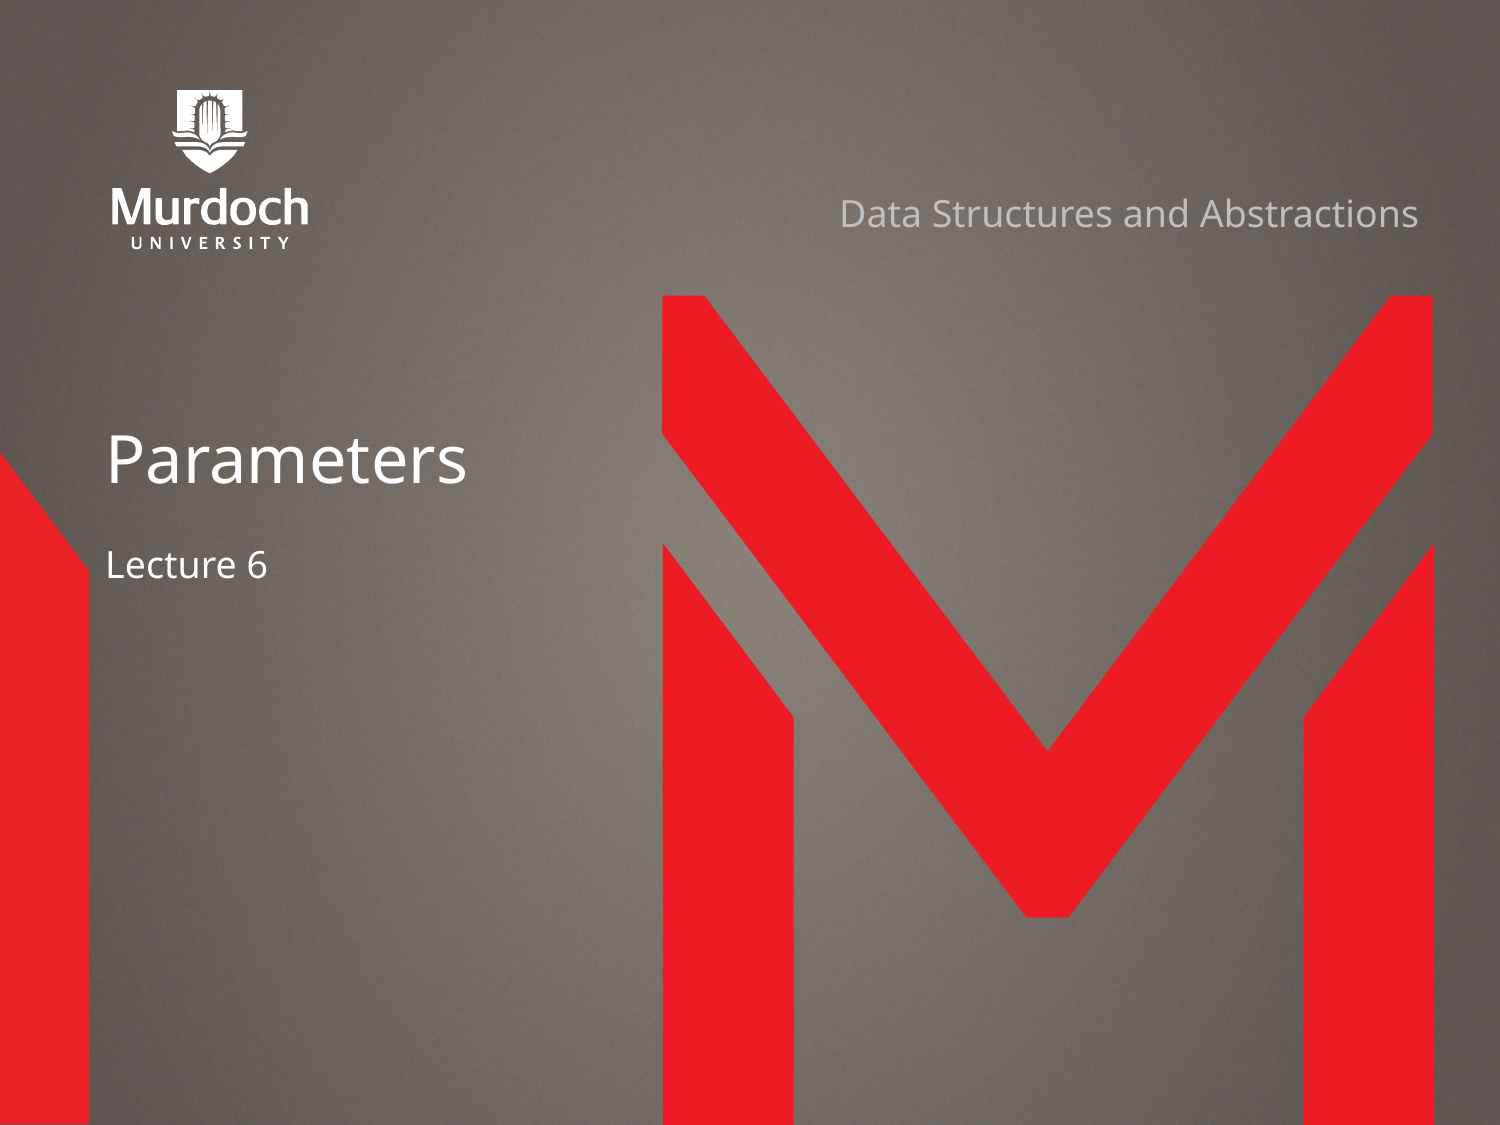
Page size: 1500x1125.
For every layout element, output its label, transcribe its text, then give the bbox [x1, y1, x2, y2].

list Data Structures and Abstractions [410, 182, 1435, 254]
picture [0, 0, 1500, 1125]
title Parameters Lecture 6 [90, 408, 662, 792]
